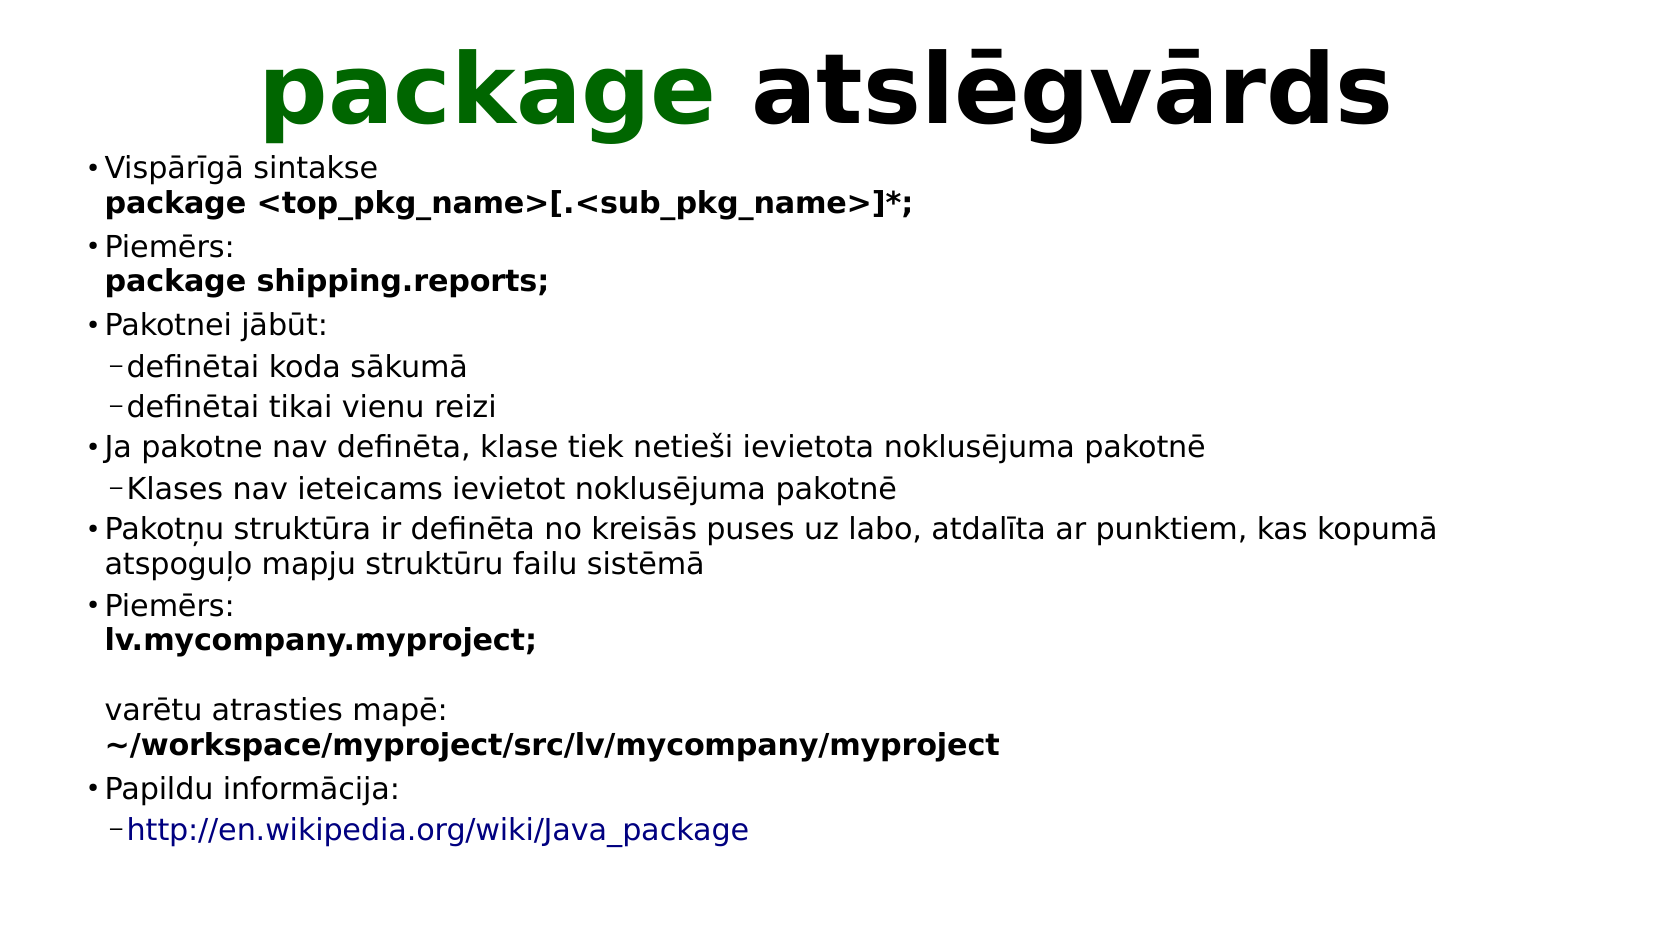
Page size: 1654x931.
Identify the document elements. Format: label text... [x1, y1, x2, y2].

title package atslēgvārds [82, 29, 1571, 151]
list Vispārīgā sintakse package <top_pkg_name>[.<sub_pkg_name>]*; Piemērs: package shipping.reports; Pakotnei jābūt: definētai koda sākumā definētai tikai vienu reizi Ja pakotne nav definēta, klase tiek netieši ievietota noklusējuma pakotnē Klases nav ieteicams ievietot noklusējuma pakotnē Pakotņu struktūra ir definēta no kreisās puses uz labo, atdalīta ar punktiem, kas kopumā atspoguļo mapju struktūru failu sistēmā Piemērs: lv.mycompany.myproject; varētu atrasties mapē: ~/workspace/myproject/src/lv/mycompany/myproject Papildu informācija: http://en.wikipedia.org/wiki/Java_package [82, 150, 1538, 869]
